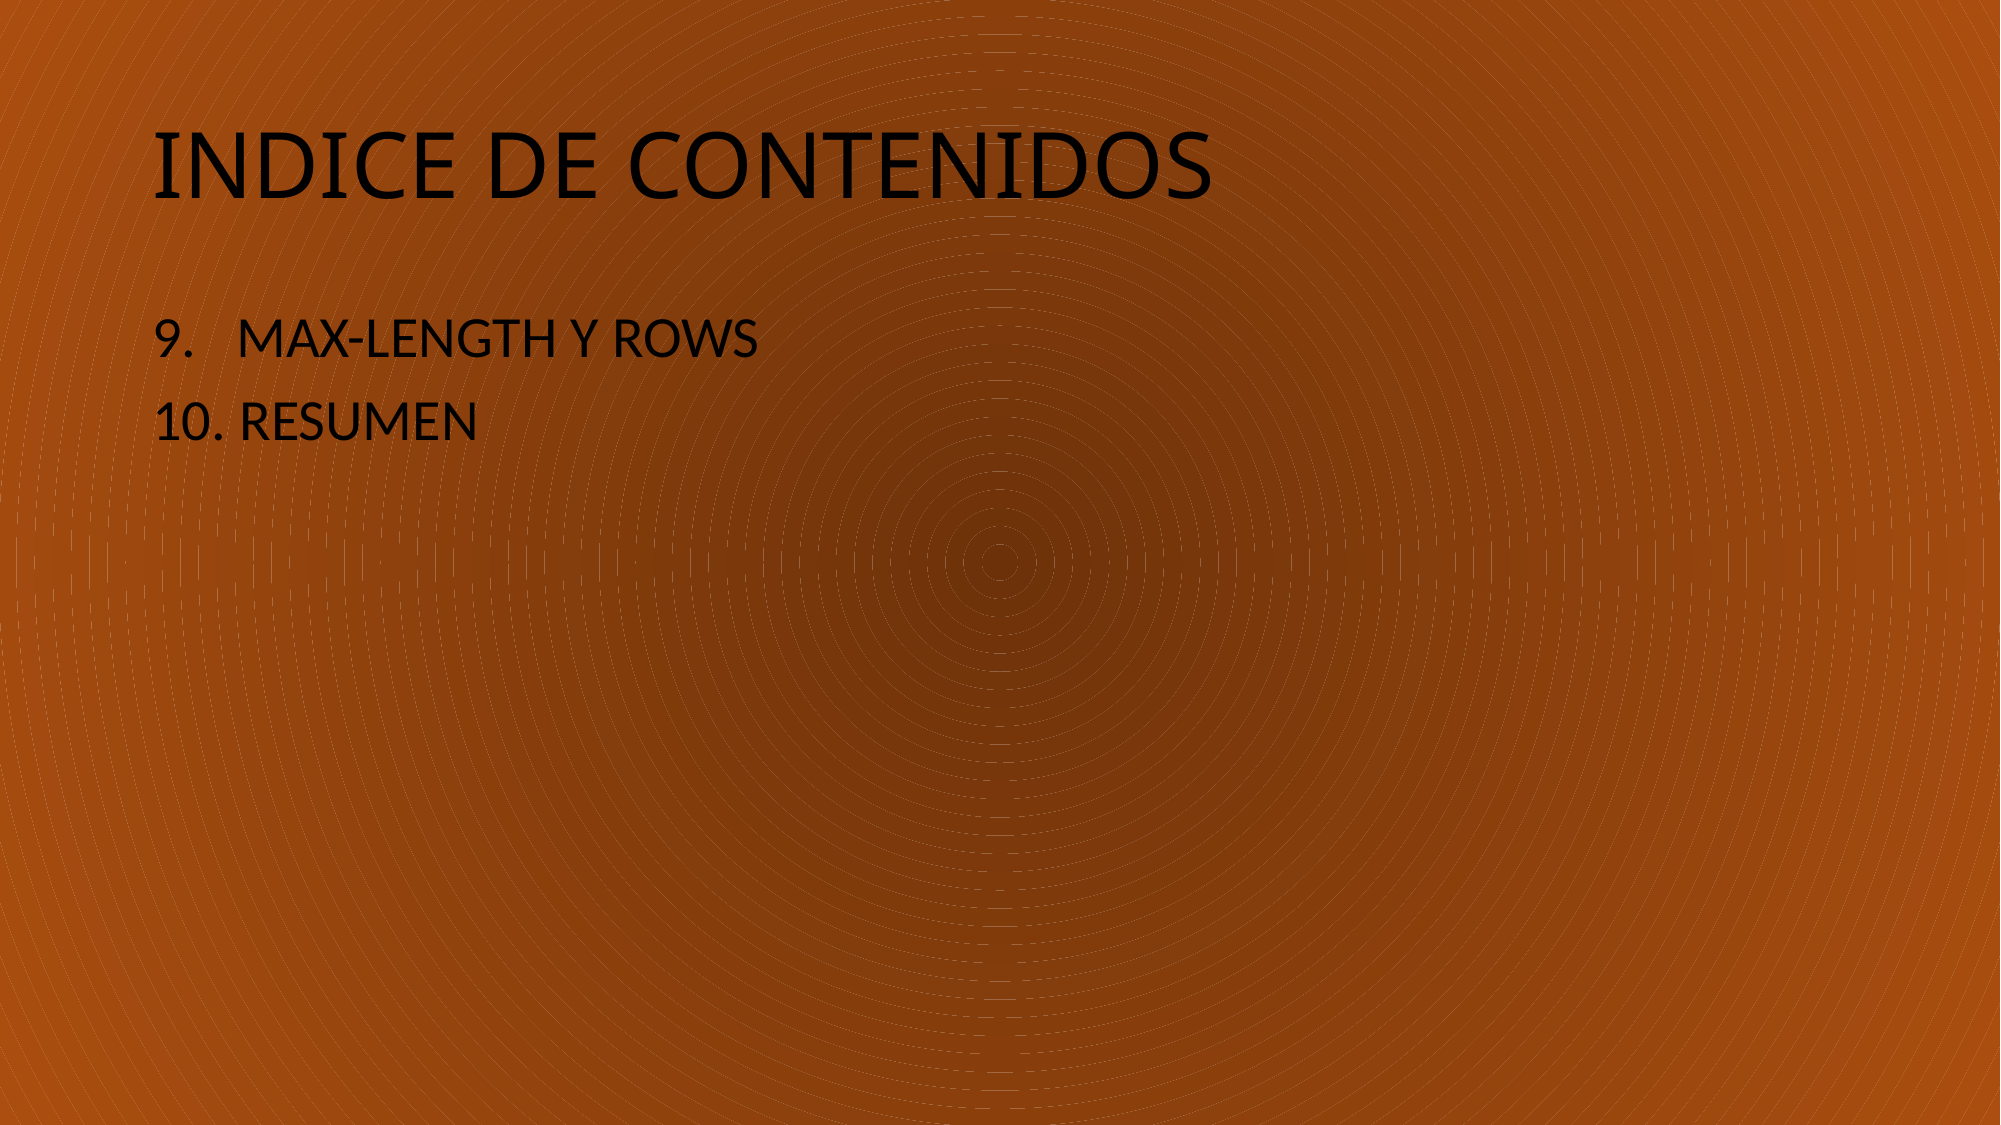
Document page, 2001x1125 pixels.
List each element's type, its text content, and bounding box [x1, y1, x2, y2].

title INDICE DE CONTENIDOS [137, 59, 1863, 278]
list 9. MAX-LENGTH Y ROWS 10. RESUMEN [137, 299, 1863, 1014]
